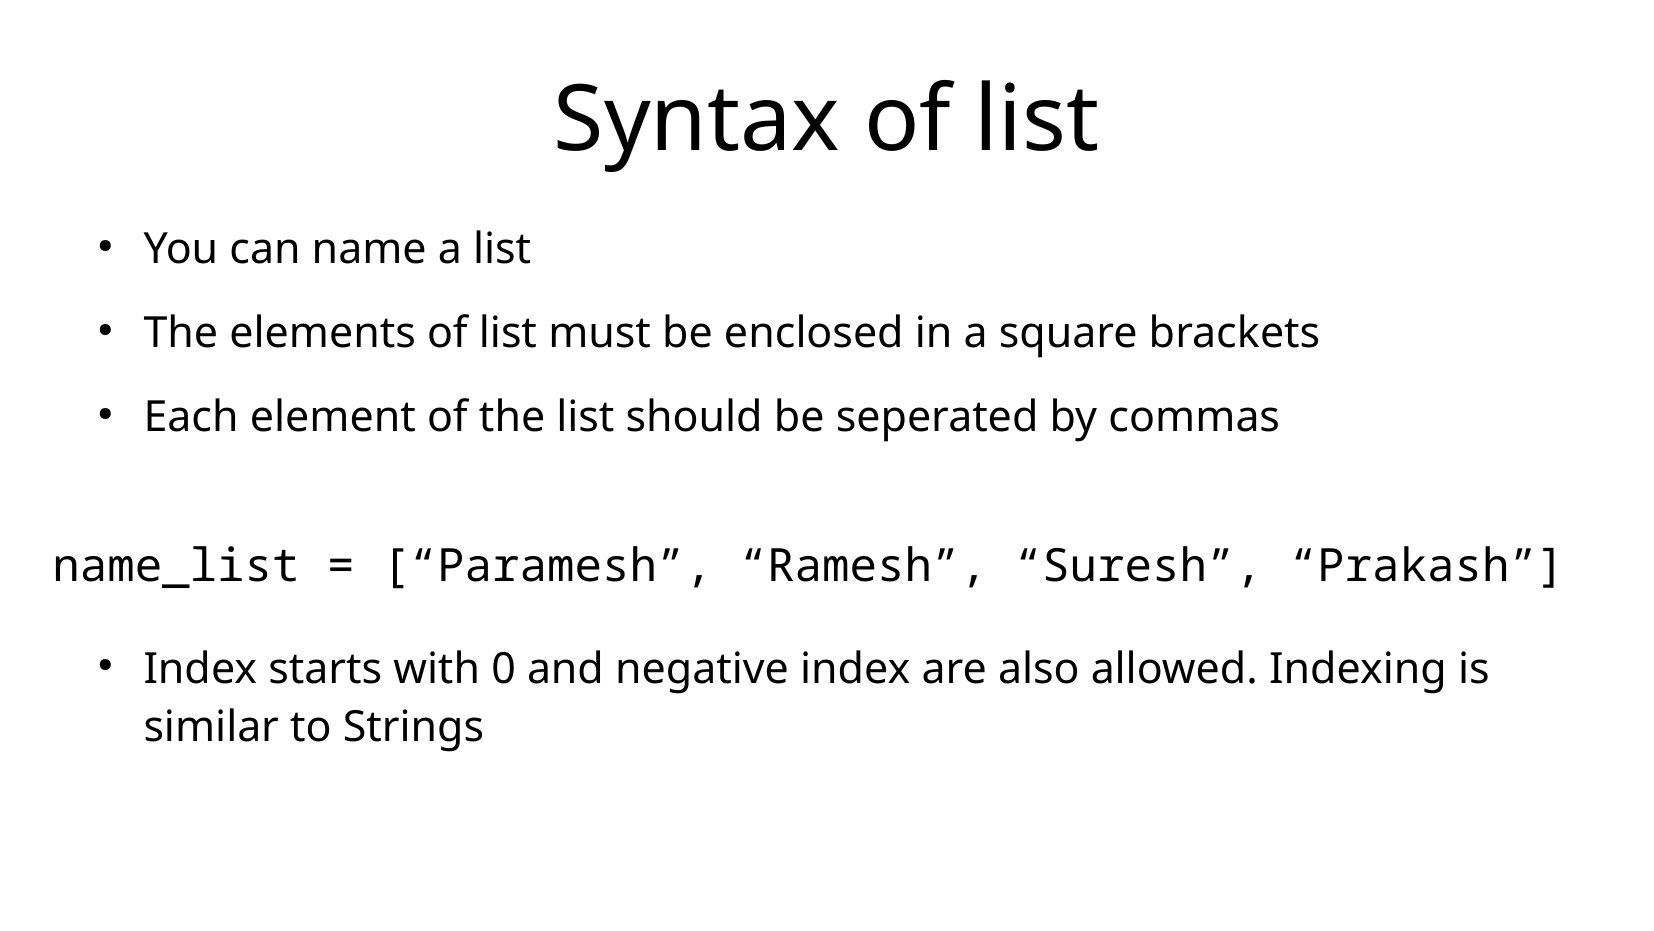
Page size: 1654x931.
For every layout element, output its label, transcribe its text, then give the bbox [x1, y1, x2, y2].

text_box name_list = [“Paramesh”, “Ramesh”, “Suresh”, “Prakash”] [37, 525, 1613, 598]
list You can name a list The elements of list must be enclosed in a square brackets Each element of the list should be seperated by commas Index starts with 0 and negative index are also allowed. Indexing is similar to Strings [82, 598, 1571, 758]
list You can name a list The elements of list must be enclosed in a square brackets Each element of the list should be seperated by commas Index starts with 0 and negative index are also allowed. Indexing is similar to Strings [82, 217, 1571, 525]
title Syntax of list [82, 37, 1571, 193]
